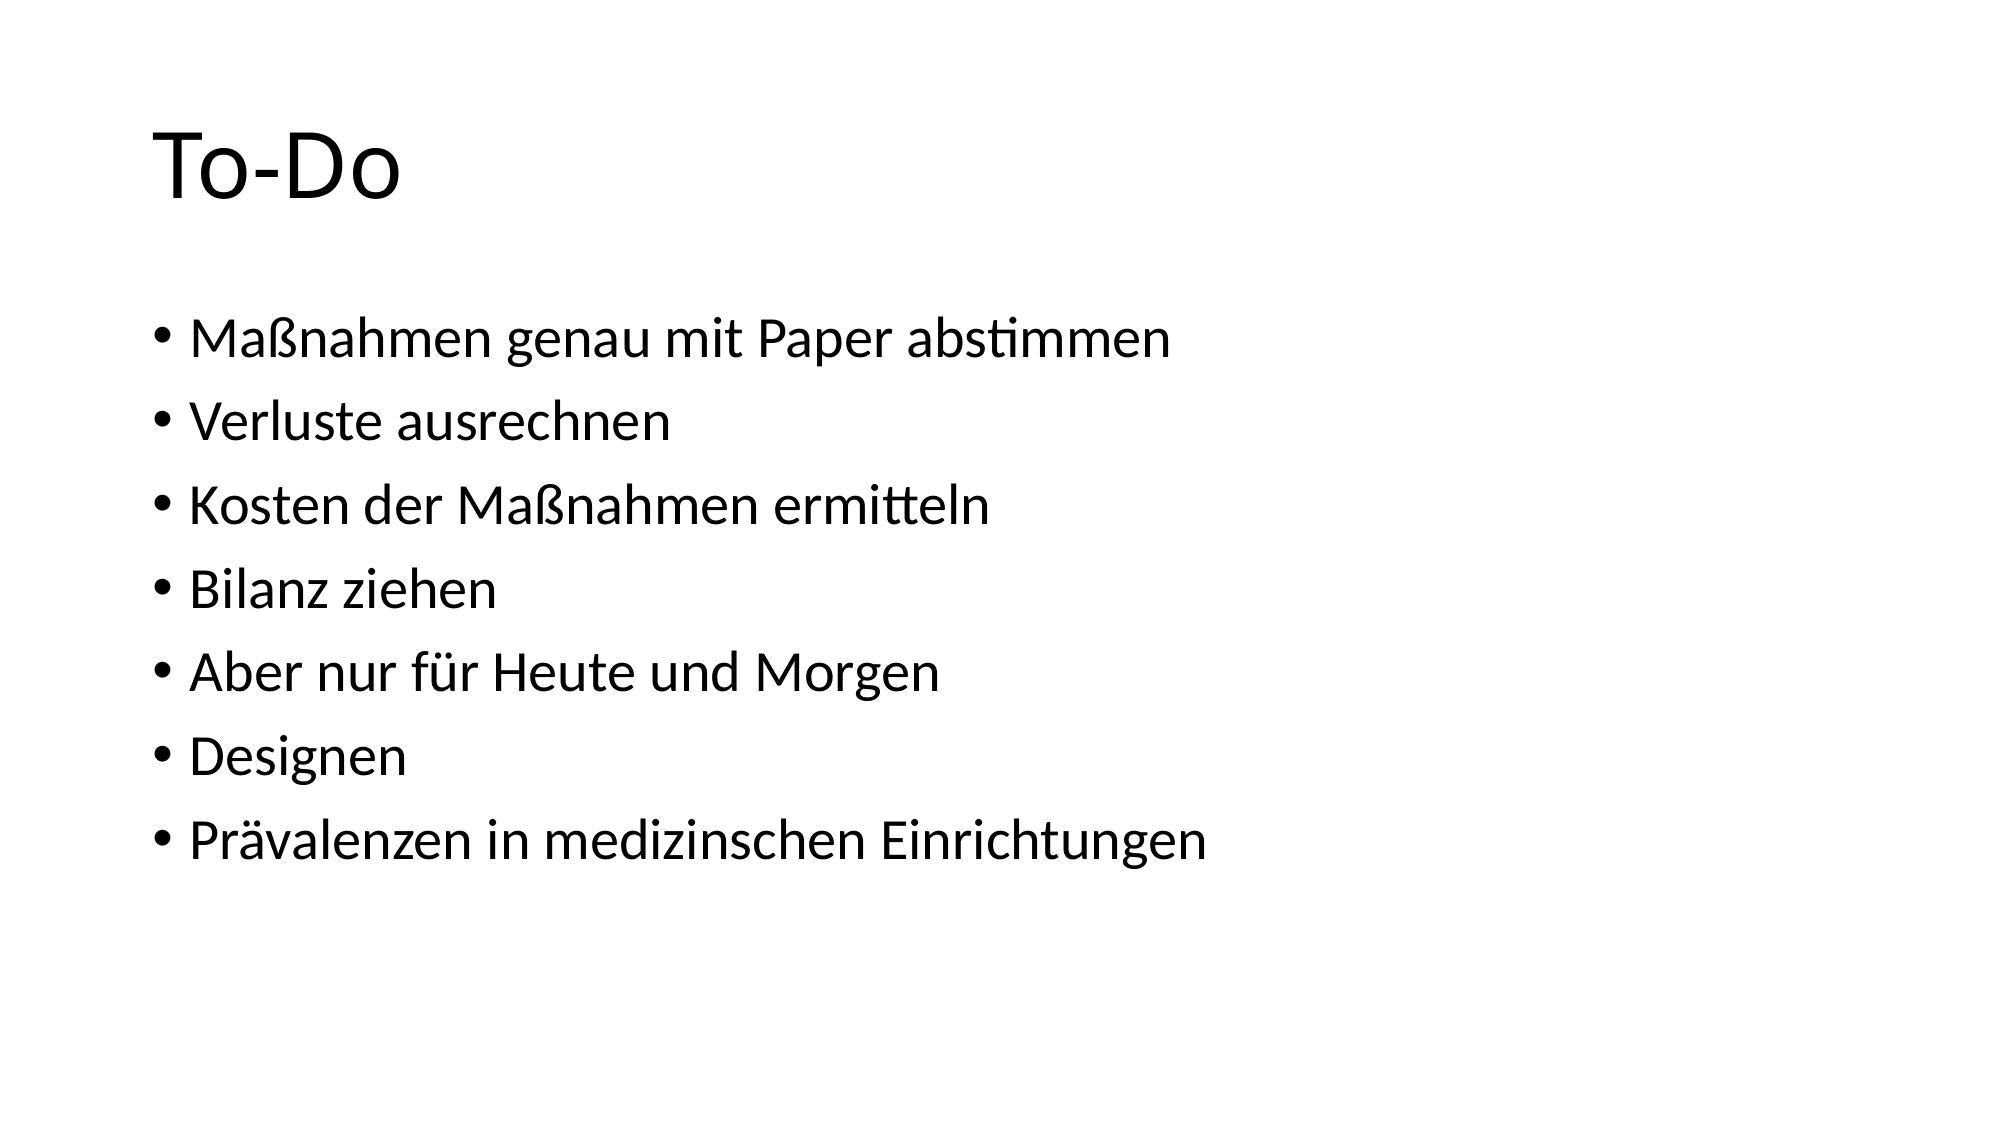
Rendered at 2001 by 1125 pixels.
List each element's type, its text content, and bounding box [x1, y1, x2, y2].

title To-Do [137, 59, 1863, 278]
list Maßnahmen genau mit Paper abstimmen Verluste ausrechnen Kosten der Maßnahmen ermitteln Bilanz ziehen Aber nur für Heute und Morgen Designen Prävalenzen in medizinschen Einrichtungen [137, 299, 1863, 1014]
